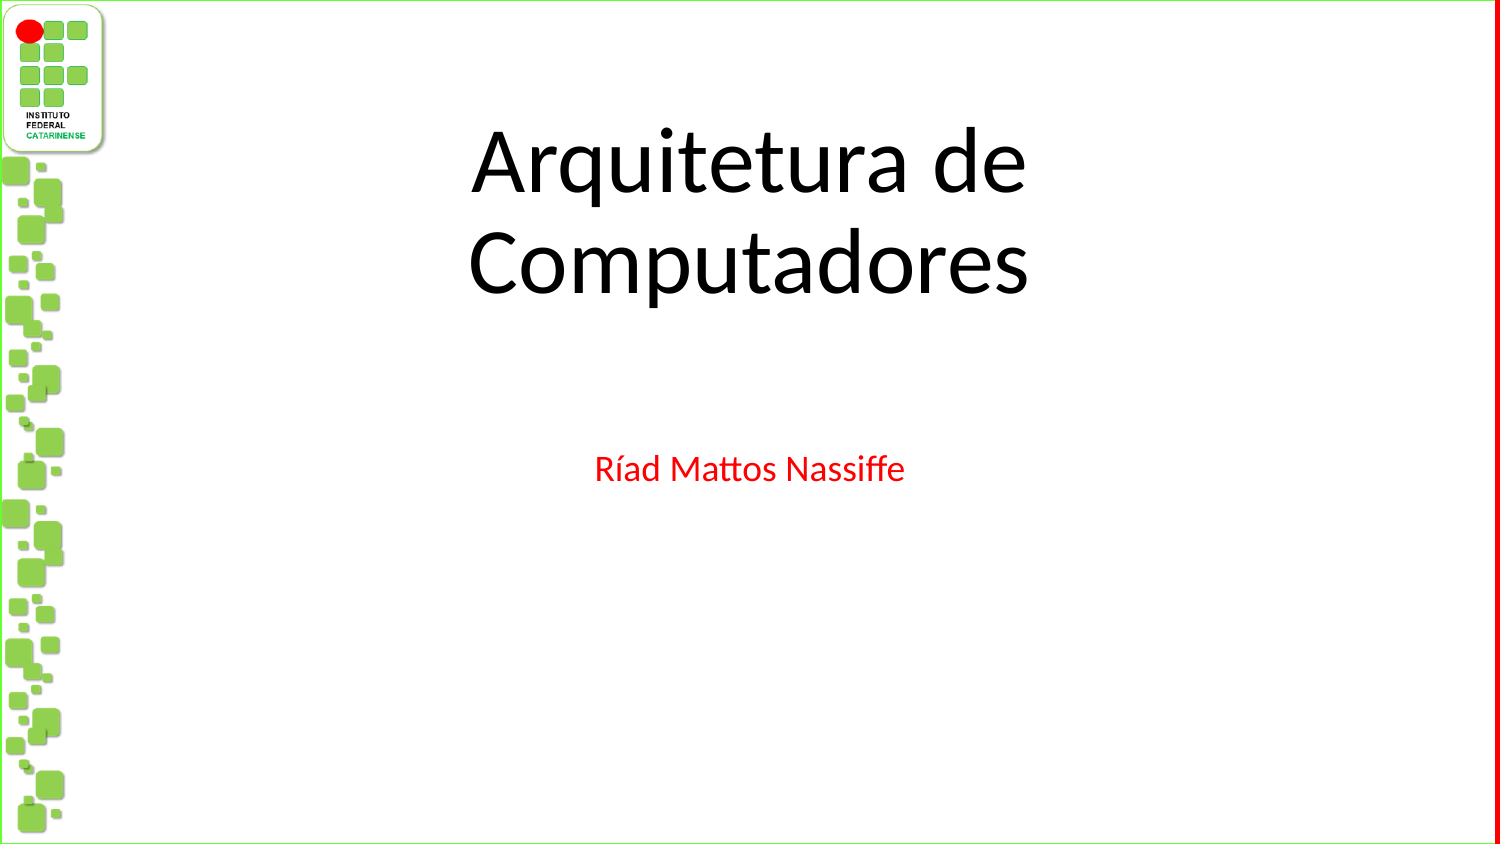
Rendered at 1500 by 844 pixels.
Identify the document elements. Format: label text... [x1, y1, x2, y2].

subtitle Ríad Mattos Nassiffe [187, 443, 1313, 647]
picture [0, 0, 1500, 844]
title Arquitetura de Computadores [187, 138, 1313, 432]
